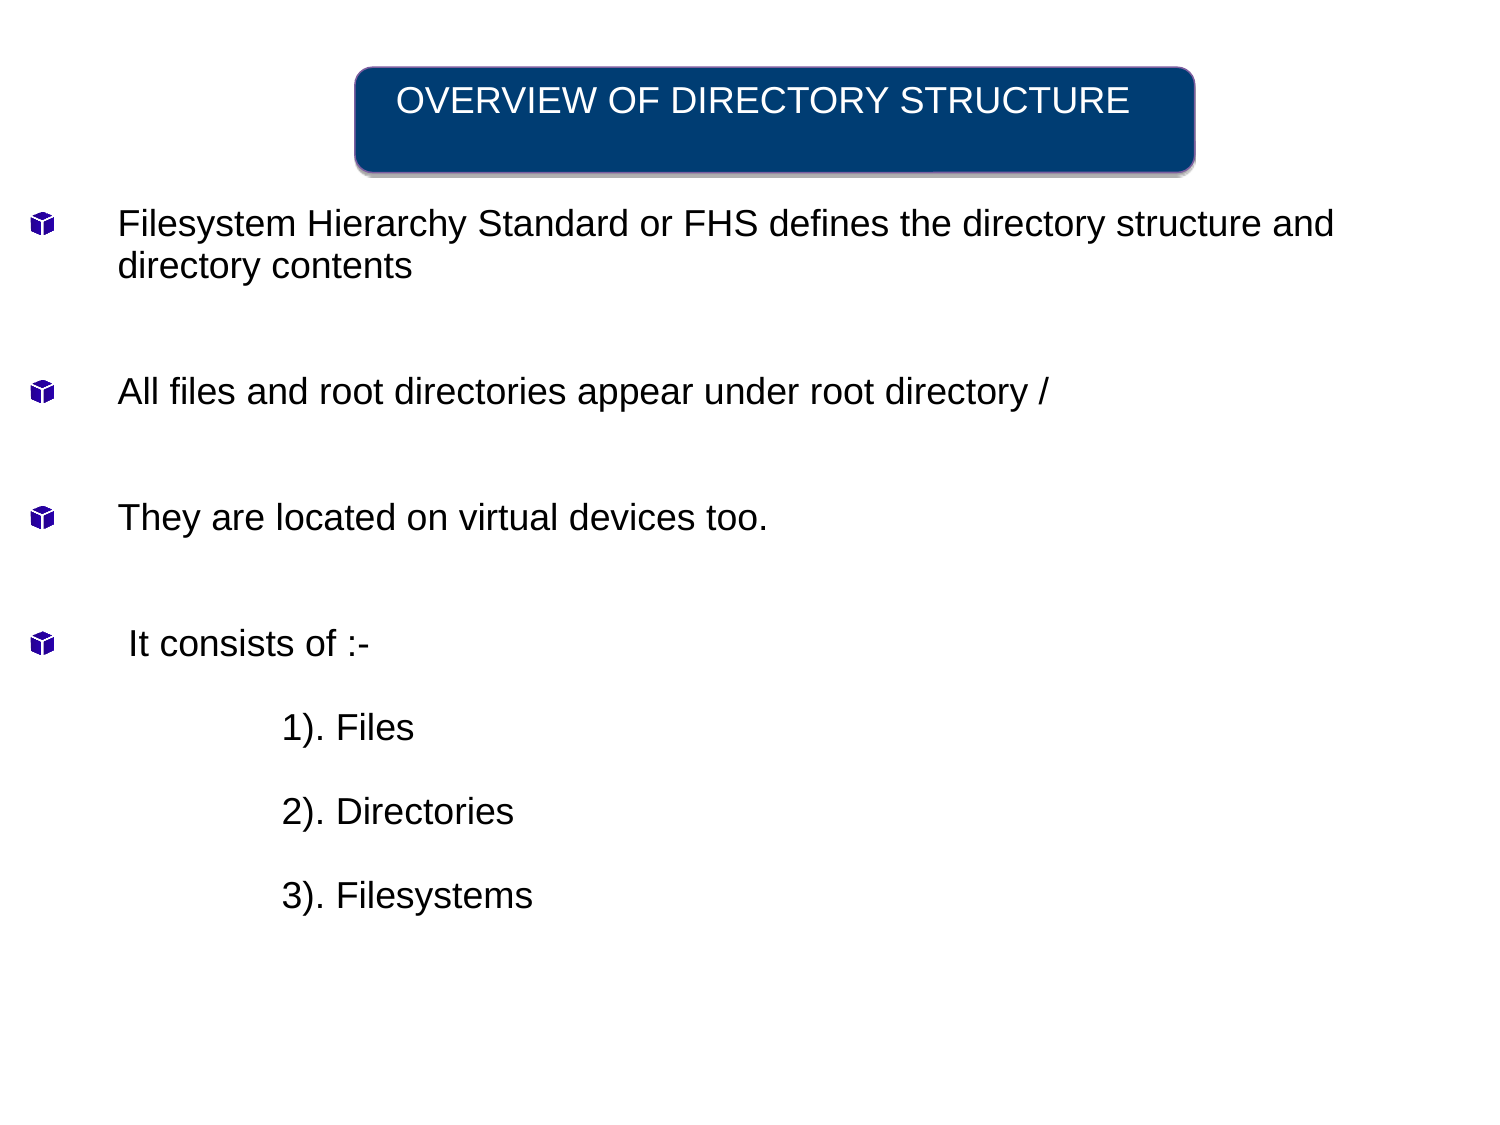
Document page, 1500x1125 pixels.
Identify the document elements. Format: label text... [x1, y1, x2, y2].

text_box OVERVIEW OF DIRECTORY STRUCTURE [354, 67, 1195, 173]
text_box Filesystem Hierarchy Standard or FHS defines the directory structure and directory contents All files and root directories appear under root directory / They are located on virtual devices too. It consists of :- 1). Files 2). Directories 3). Filesystems [15, 195, 1486, 916]
